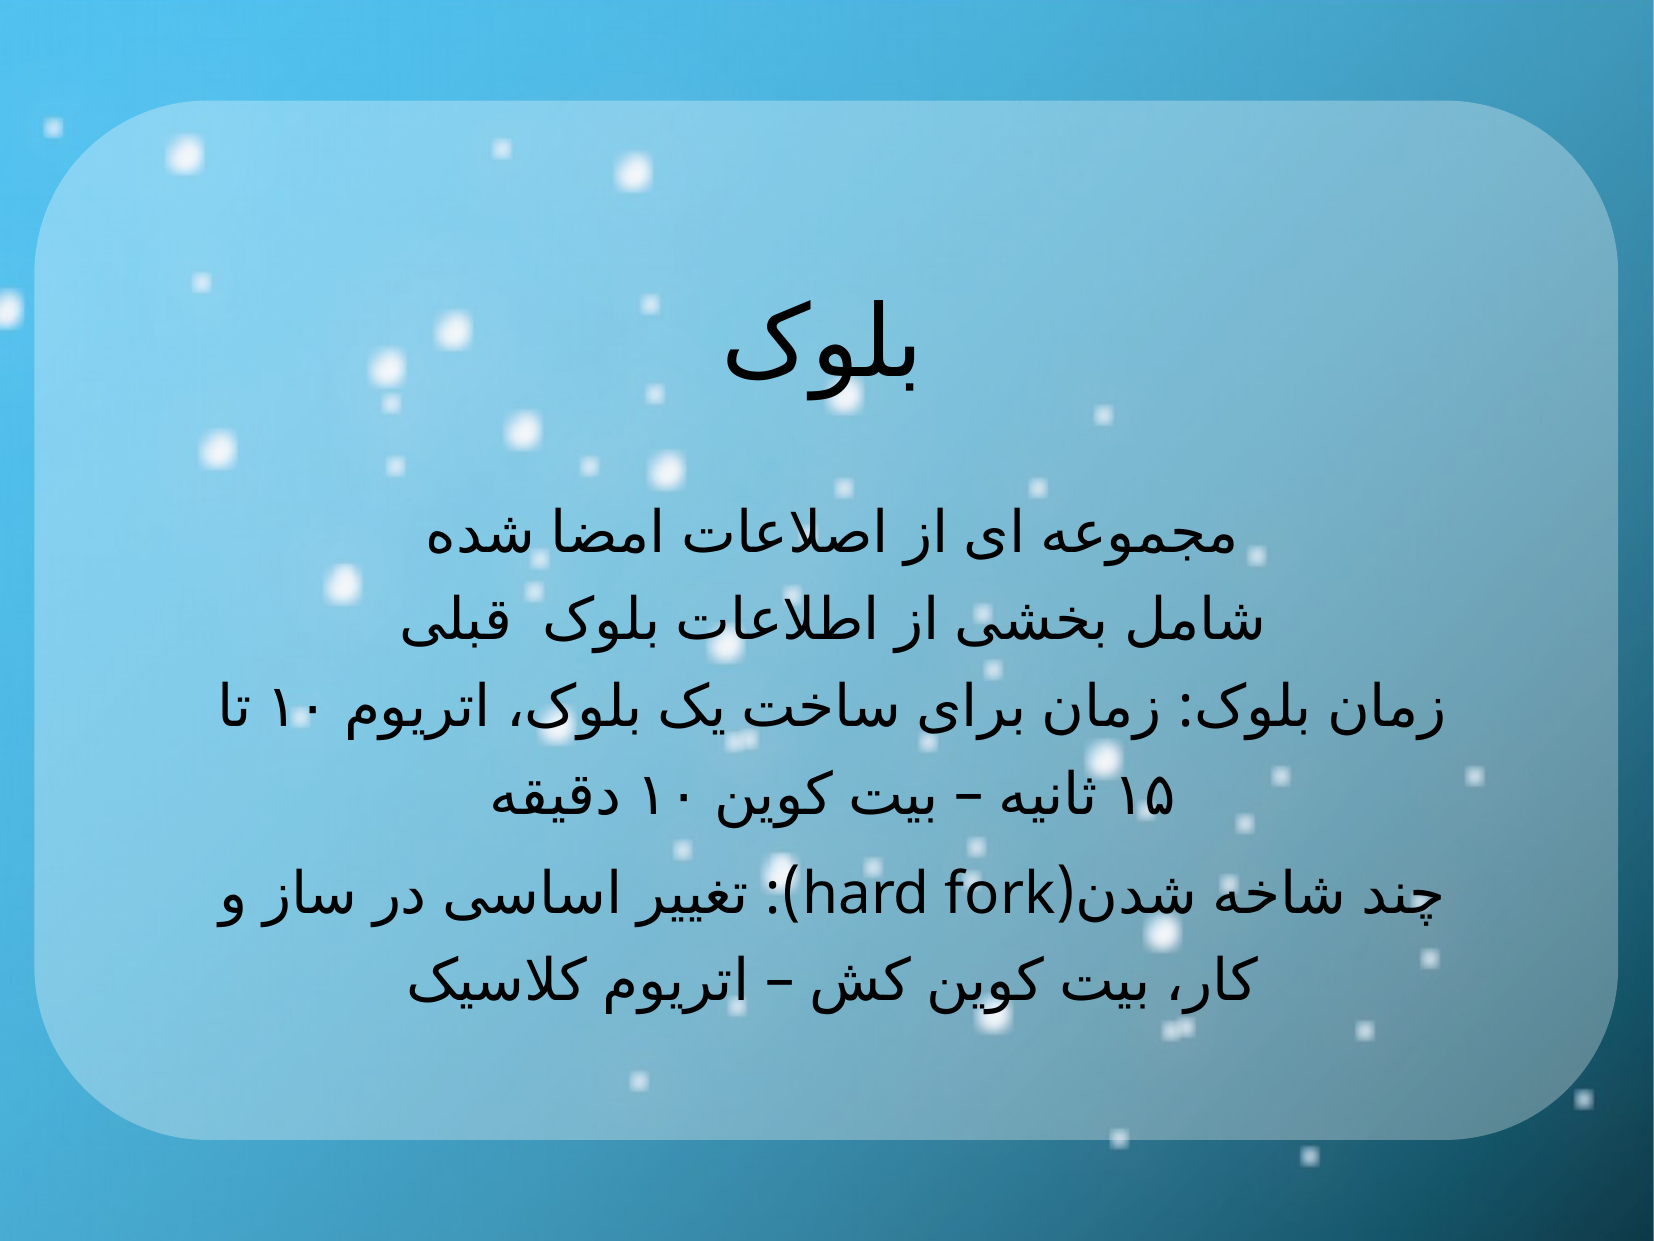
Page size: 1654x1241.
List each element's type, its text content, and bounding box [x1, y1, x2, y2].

title بلوک [78, 248, 1567, 456]
picture [0, 0, 1654, 1241]
text_box مجموعه ای از اصلاعات امضا شده شامل بخشی از اطلاعات بلوک قبلی زمان بلوک: زمان برای ساخت یک بلوک، اتریوم ۱۰ تا ۱۵ ثانیه – بیت کوین ۱۰ دقیقه چند شاخه شدن(hard fork): تغییر اساسی در ساز و کار، بیت کوین کش – اتریوم کلاسیک [174, 466, 1491, 1047]
